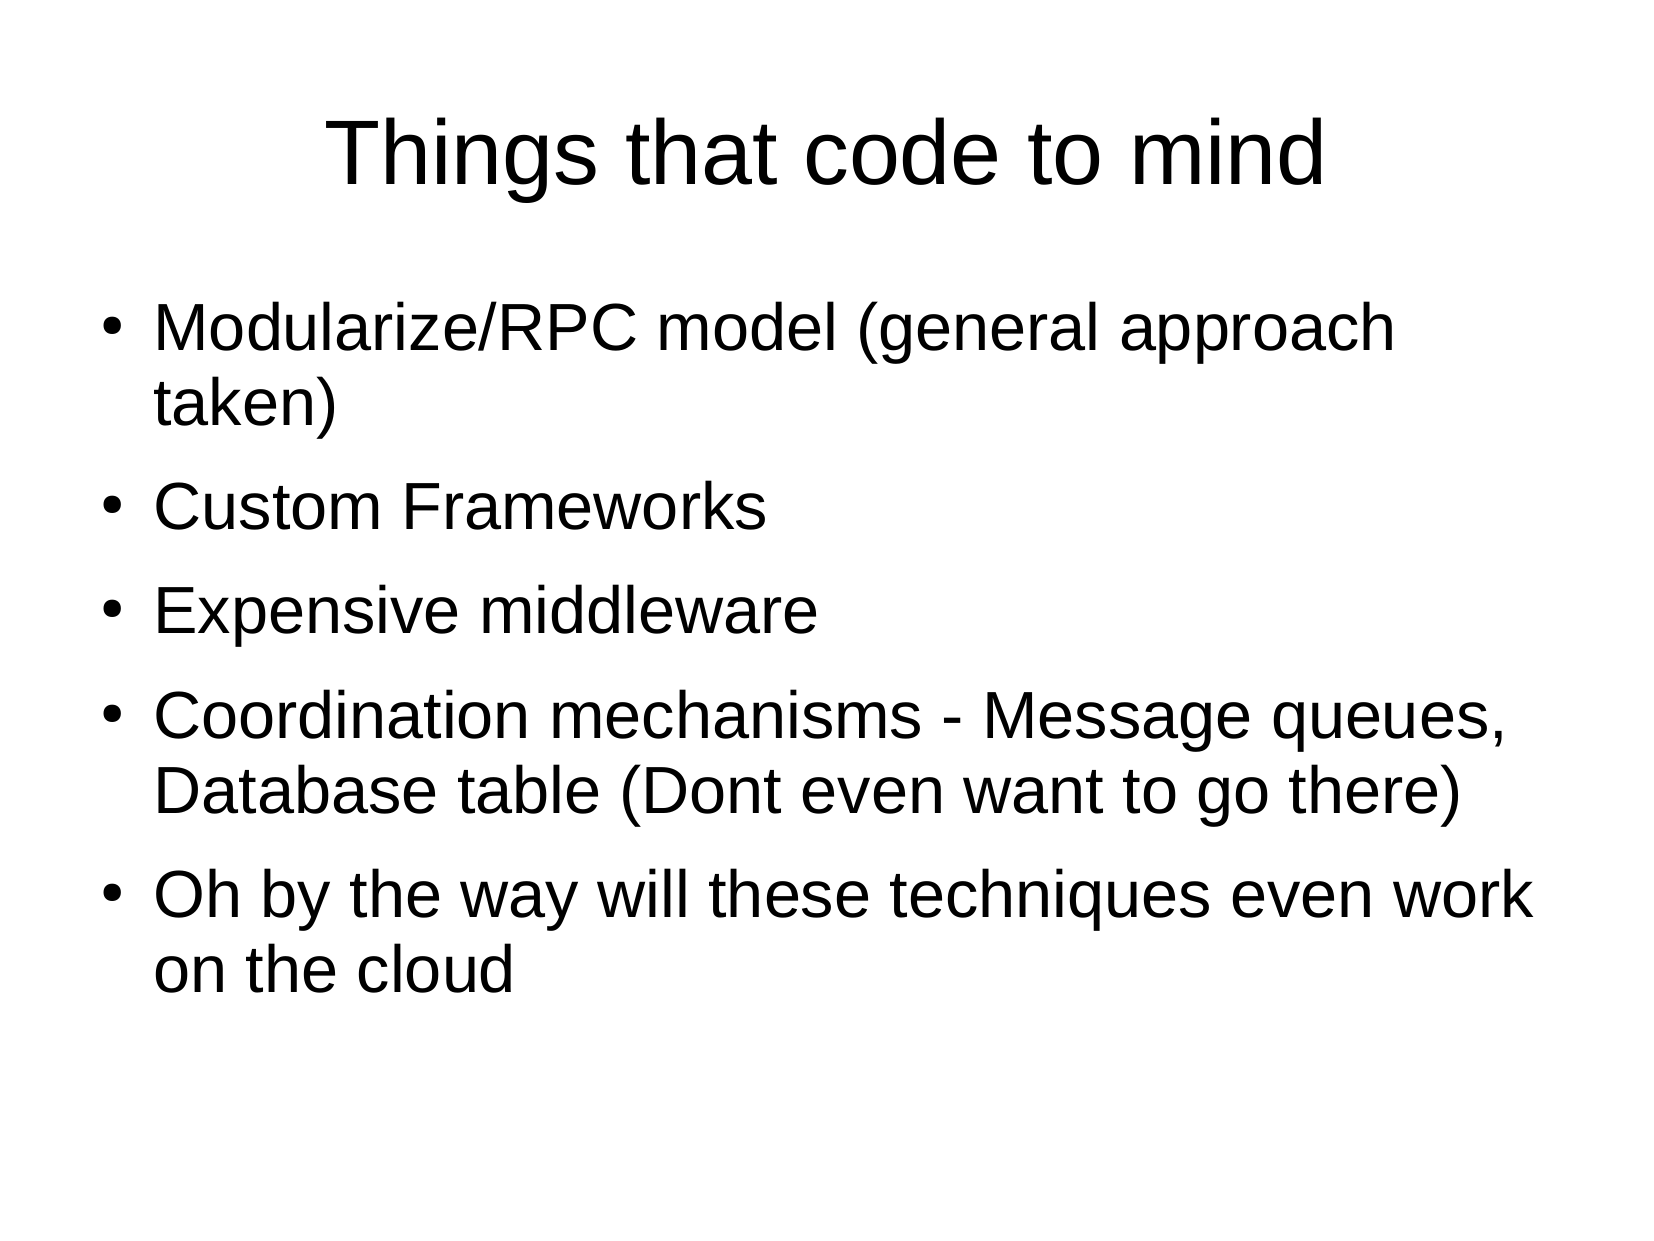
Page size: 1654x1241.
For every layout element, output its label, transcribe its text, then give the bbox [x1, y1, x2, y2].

title Things that code to mind [82, 56, 1571, 250]
list Modularize/RPC model (general approach taken) Custom Frameworks Expensive middleware Coordination mechanisms - Message queues, Database table (Dont even want to go there) Oh by the way will these techniques even work on the cloud [82, 290, 1571, 1109]
